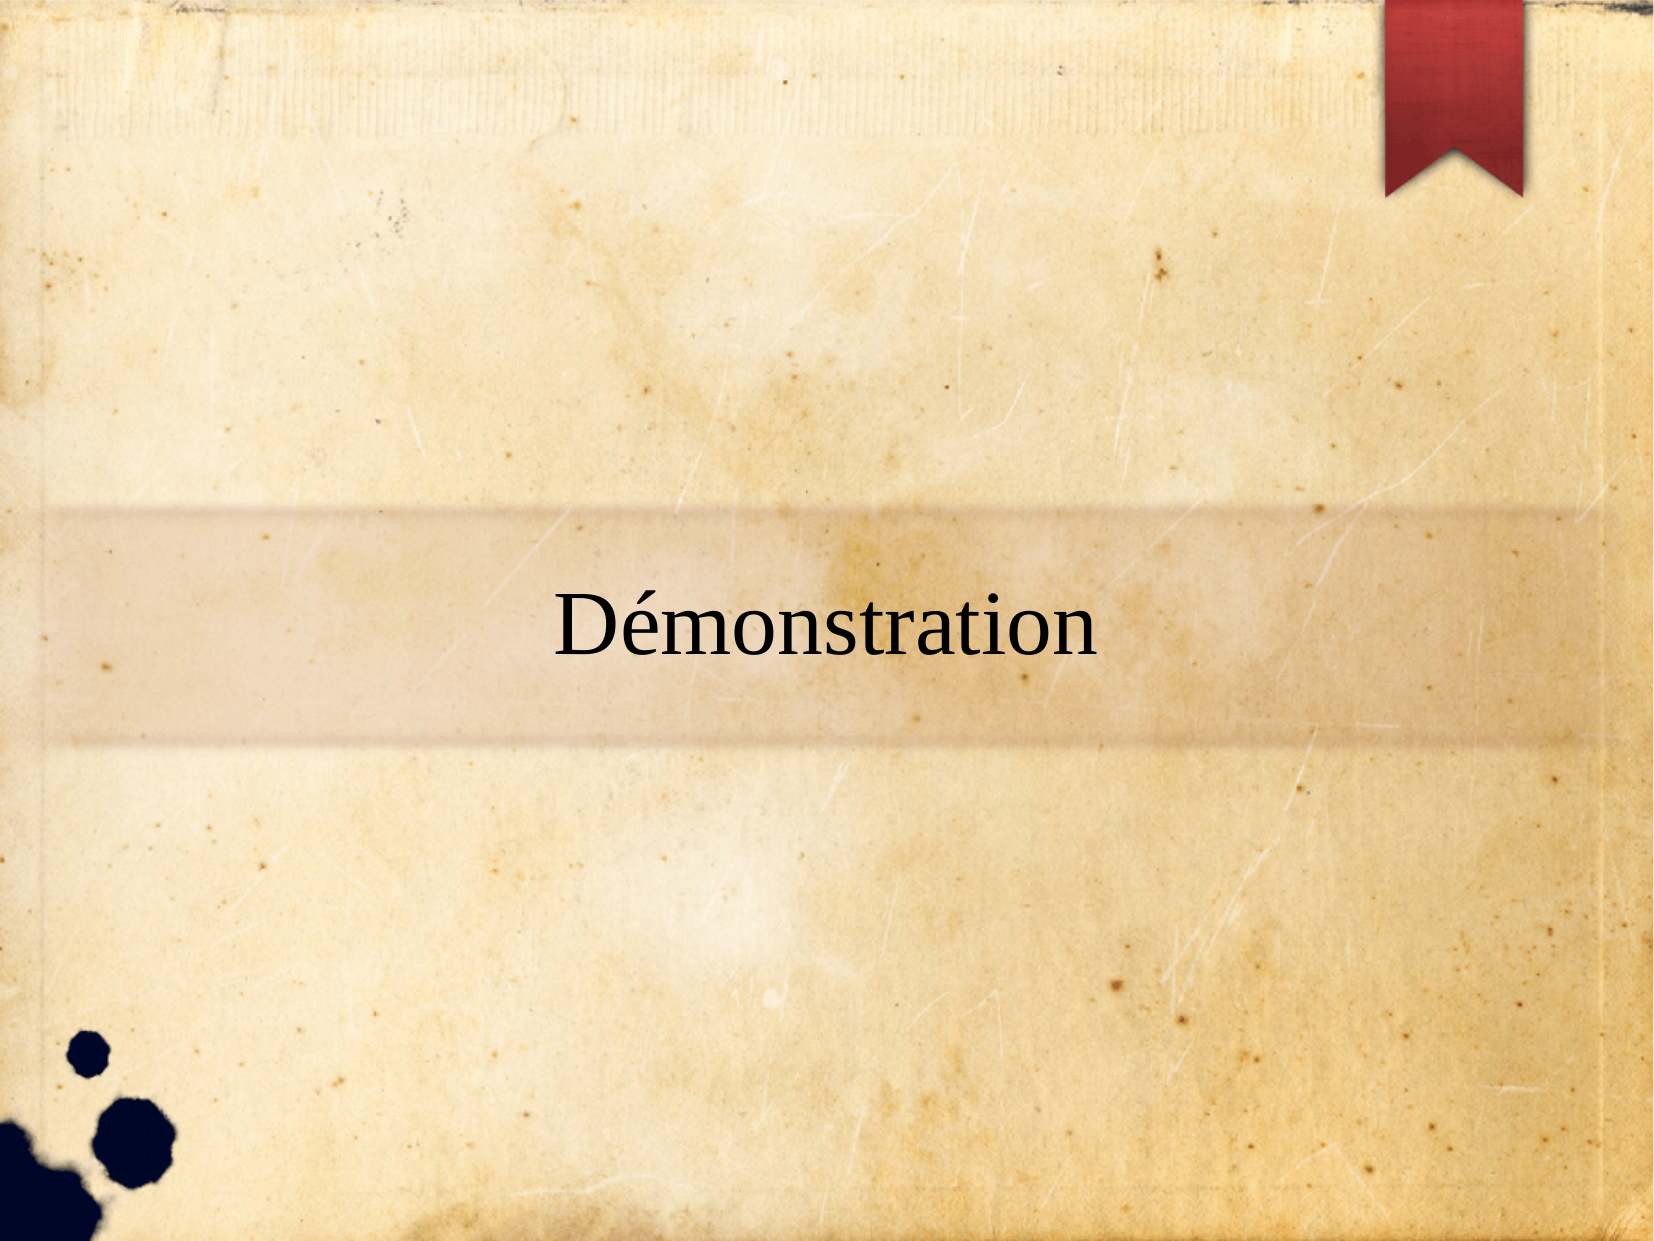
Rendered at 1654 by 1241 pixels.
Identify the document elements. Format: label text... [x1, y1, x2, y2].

title Démonstration [82, 519, 1571, 727]
picture [0, 0, 1654, 1241]
